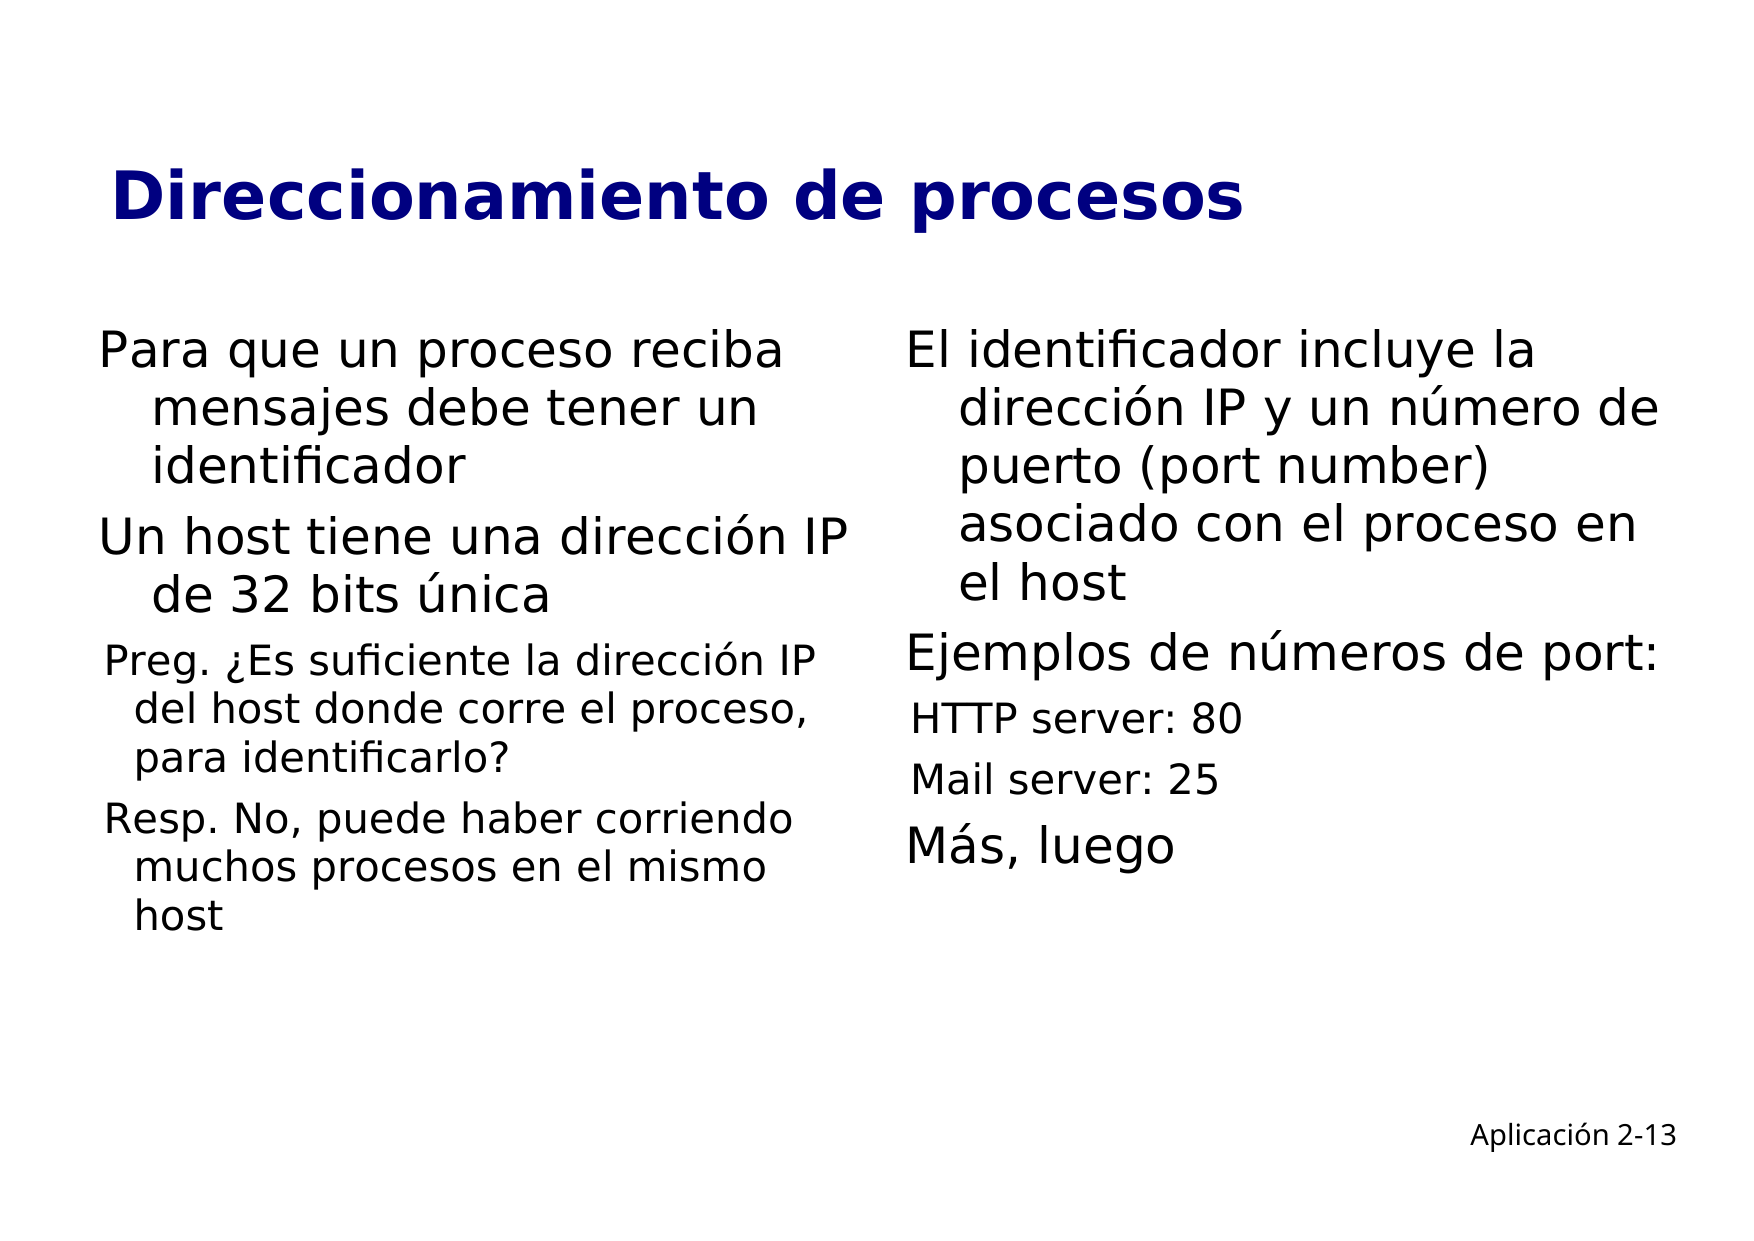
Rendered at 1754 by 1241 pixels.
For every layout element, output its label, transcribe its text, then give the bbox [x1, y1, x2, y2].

title Direccionamiento de procesos [95, 88, 1671, 305]
list Para que un proceso reciba mensajes debe tener un identificador Un host tiene una dirección IP de 32 bits única Preg. ¿Es suficiente la dirección IP del host donde corre el proceso, para identificarlo? Resp. No, puede haber corriendo muchos procesos en el mismo host [95, 320, 865, 1023]
list El identificador incluye la dirección IP y un número de puerto (port number) asociado con el proceso en el host Ejemplos de números de port: HTTP server: 80 Mail server: 25 Más, luego [902, 320, 1672, 943]
